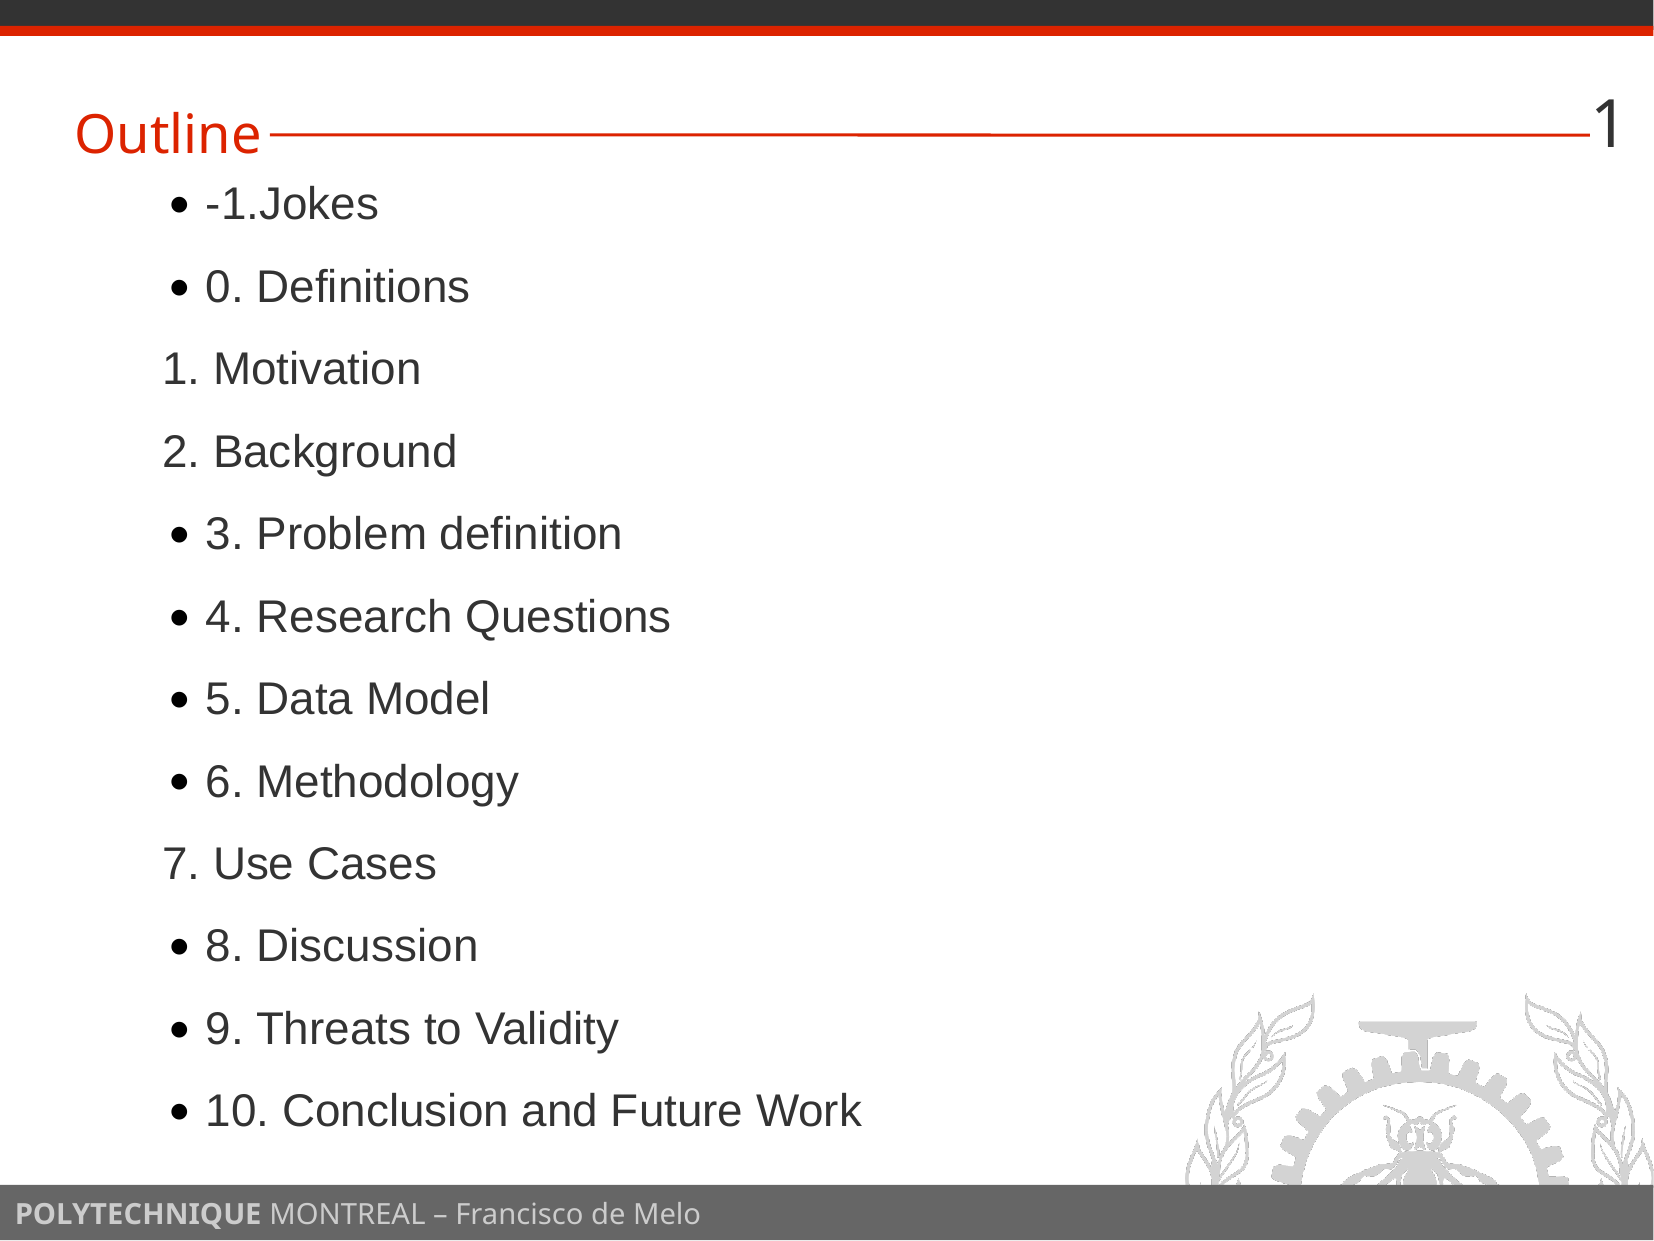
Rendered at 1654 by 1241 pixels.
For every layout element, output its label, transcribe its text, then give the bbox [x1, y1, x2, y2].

text_box [0, 0, 1654, 36]
text_box -1.Jokes 0. Definitions 1. Motivation 2. Background 3. Problem definition 4. Research Questions 5. Data Model 6. Methodology 7. Use Cases 8. Discussion 9. Threats to Validity 10. Conclusion and Future Work [134, 246, 1485, 956]
picture [1185, 967, 1654, 1184]
text_box 1 [1589, 30, 1654, 173]
text_box Outline [60, 59, 287, 578]
text_box POLYTECHNIQUE MONTREAL – Francisco de Melo [0, 1184, 1654, 1241]
